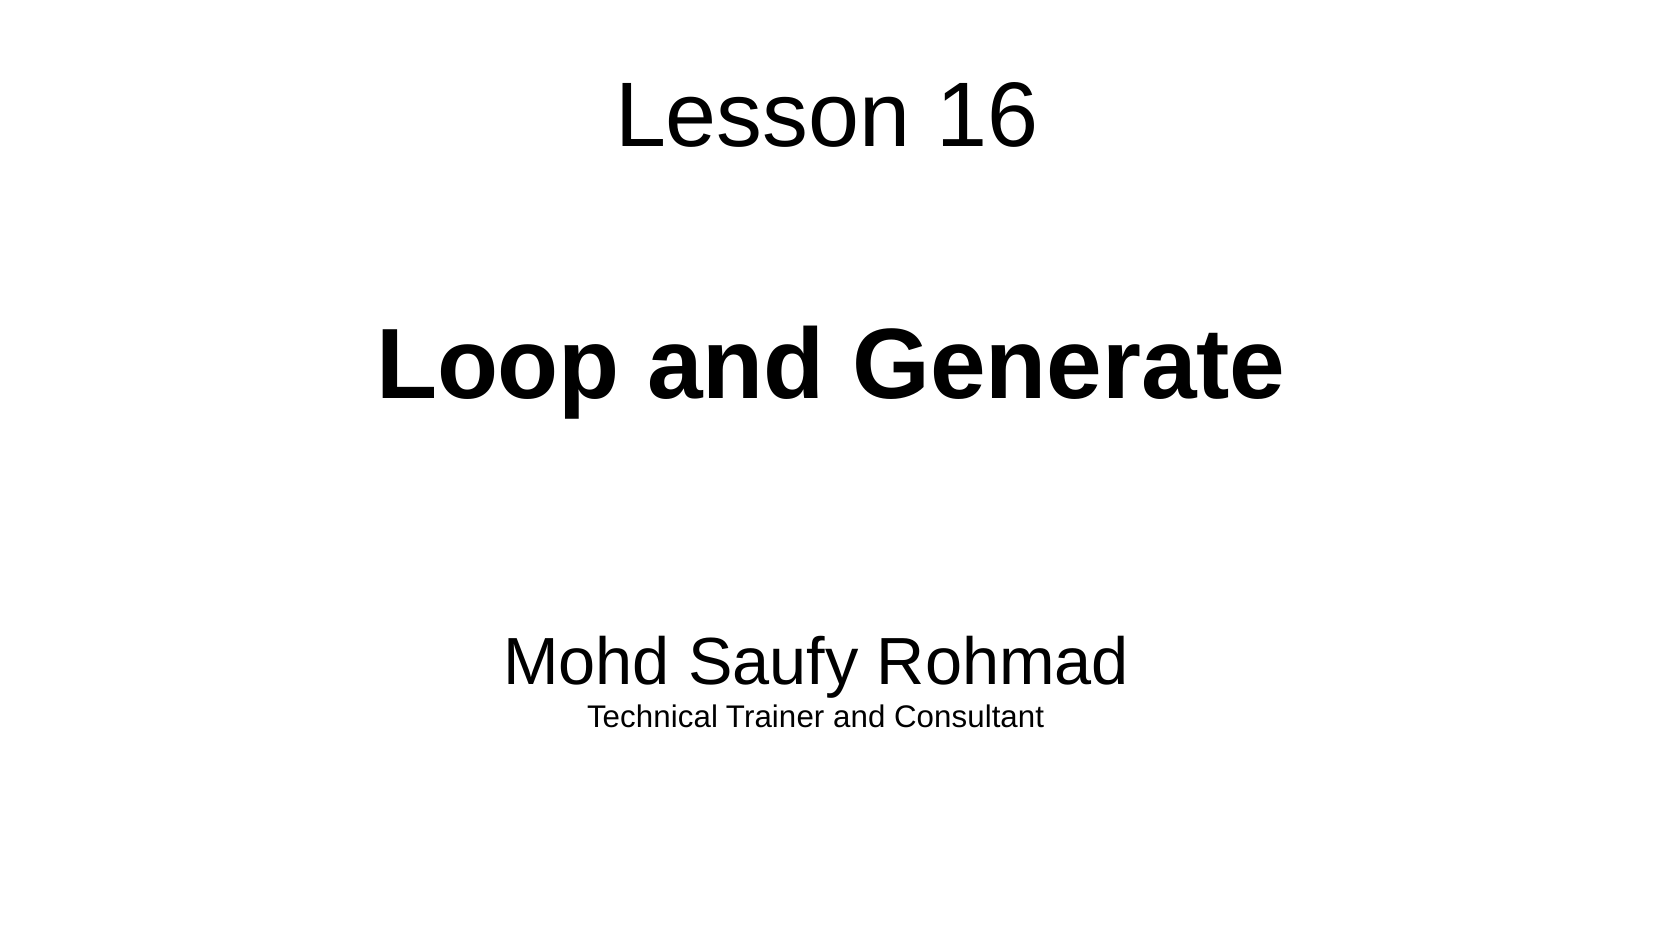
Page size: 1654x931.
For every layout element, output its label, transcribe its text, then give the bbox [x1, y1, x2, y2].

text_box Mohd Saufy Rohmad Technical Trainer and Consultant [72, 615, 1561, 743]
title Lesson 16 [82, 37, 1571, 193]
subtitle Loop and Generate [86, 285, 1576, 443]
